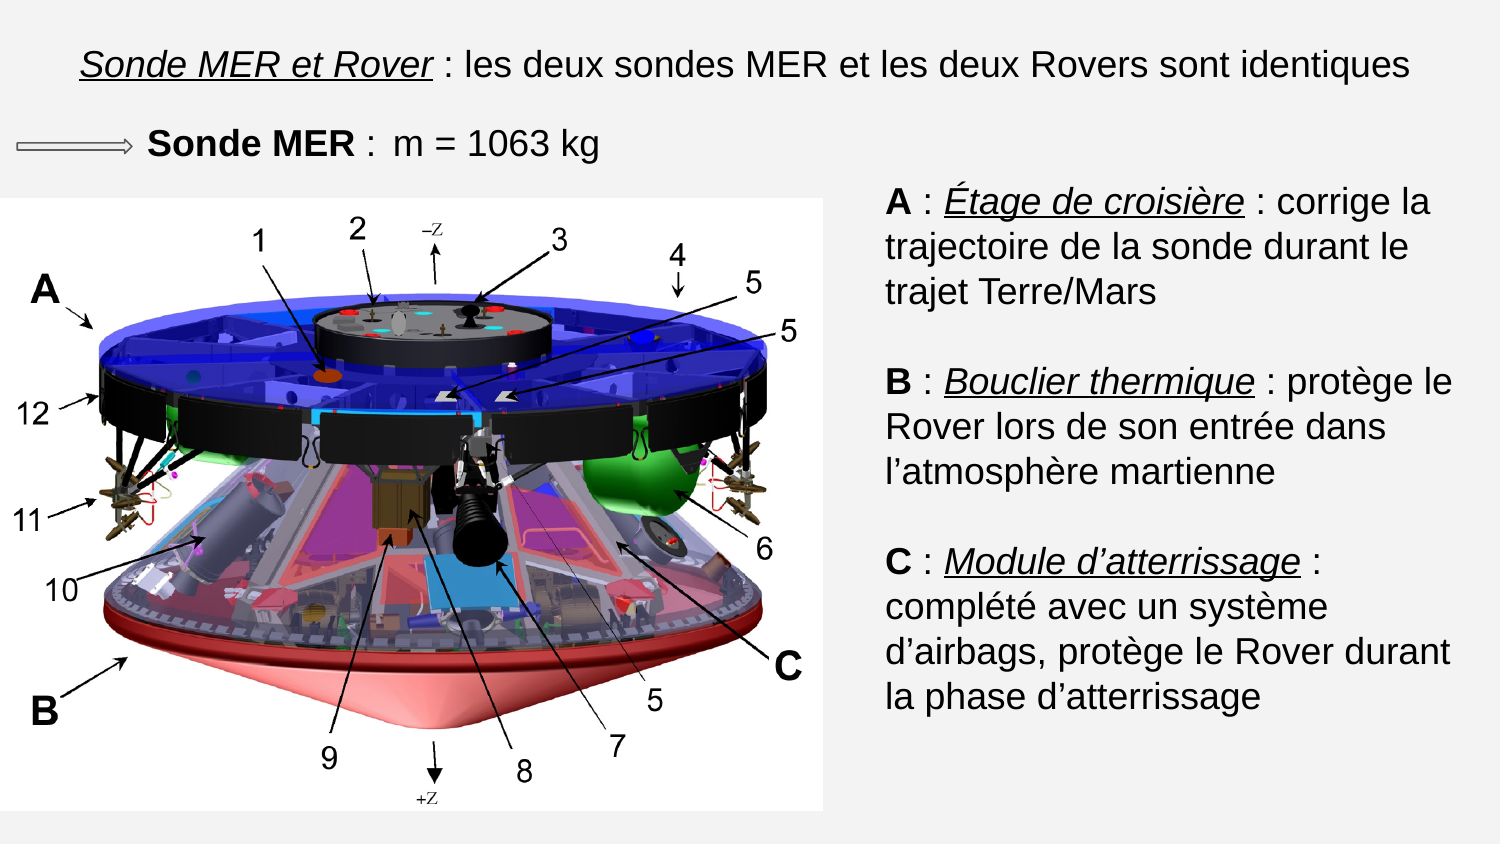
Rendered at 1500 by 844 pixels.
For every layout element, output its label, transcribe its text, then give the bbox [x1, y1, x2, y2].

text_box [17, 139, 131, 154]
text_box Sonde MER : m = 1063 kg [131, 104, 701, 162]
text_box Sonde MER et Rover : les deux sondes MER et les deux Rovers sont identiques [64, 24, 1430, 105]
text_box A : Étage de croisière : corrige la trajectoire de la sonde durant le trajet Terre/Mars B : Bouclier thermique : protège le Rover lors de son entrée dans l’atmosphère martienne C : Module d’atterrissage : complété avec un système d’airbags, protège le Rover durant la phase d’atterrissage [870, 161, 1481, 758]
picture [0, 198, 823, 811]
